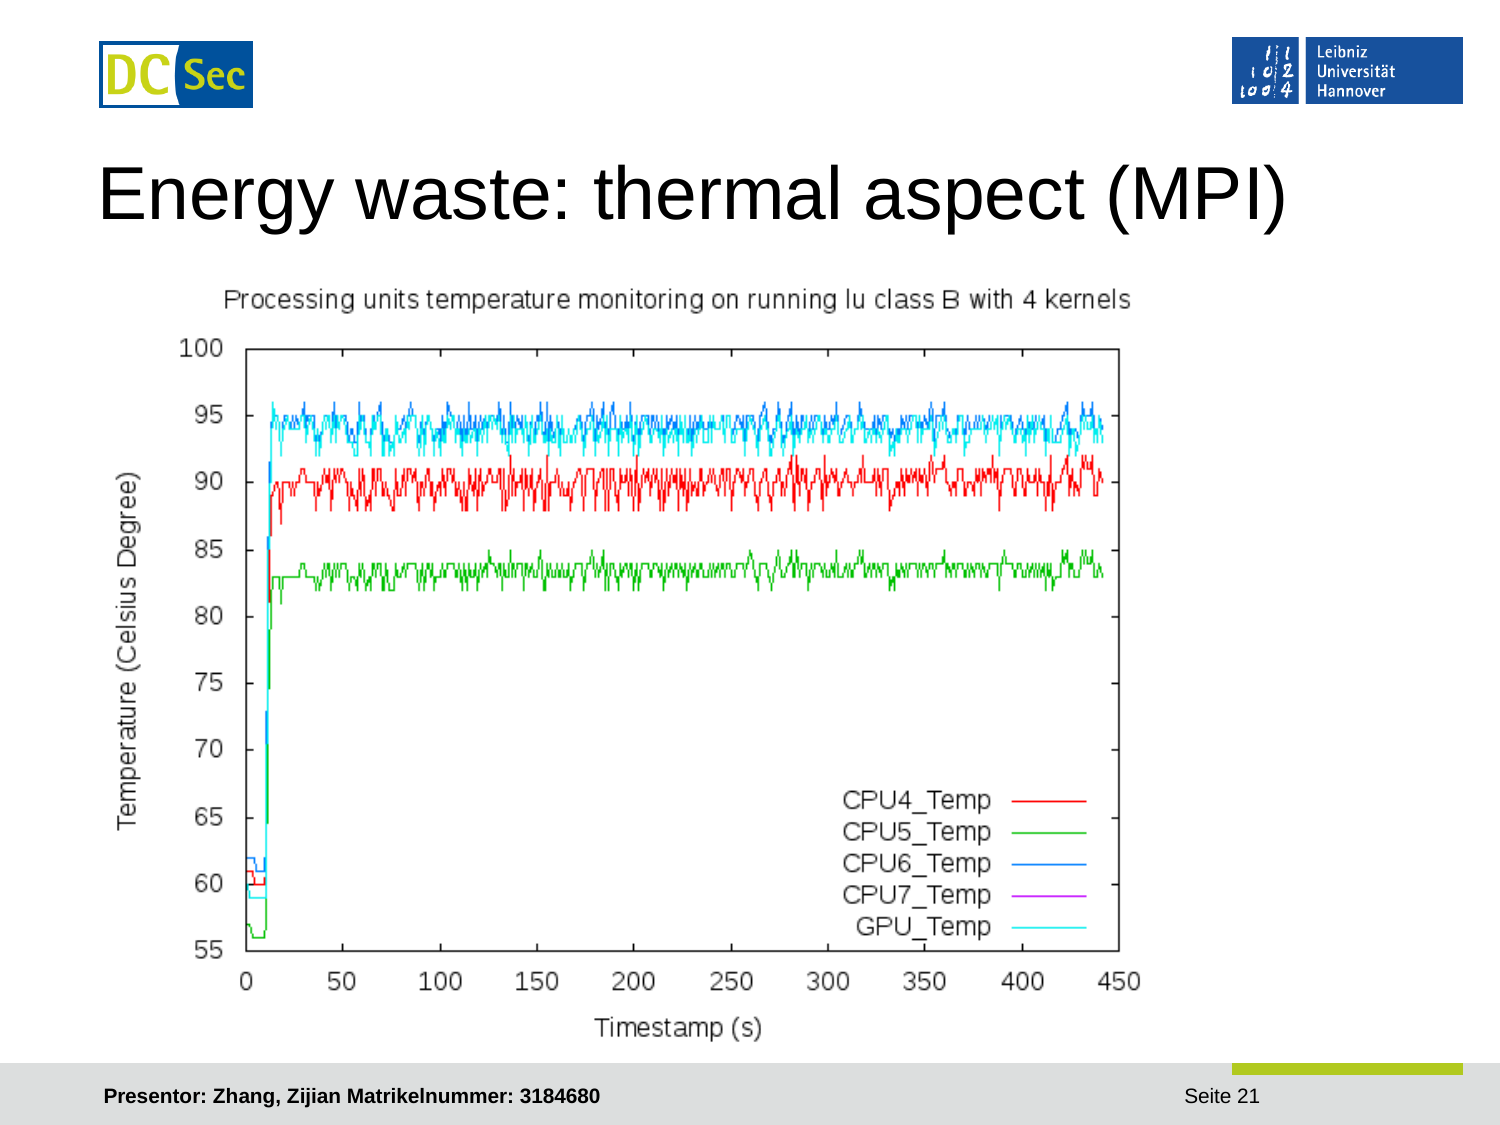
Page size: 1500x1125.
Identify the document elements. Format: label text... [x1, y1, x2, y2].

picture [106, 254, 1170, 1052]
picture [1232, 37, 1463, 104]
text_box Presentor: Zhang, Zijian Matrikelnummer: 3184680 [88, 1074, 1181, 1125]
picture [99, 41, 253, 108]
title Energy waste: thermal aspect (MPI) [82, 137, 1463, 274]
